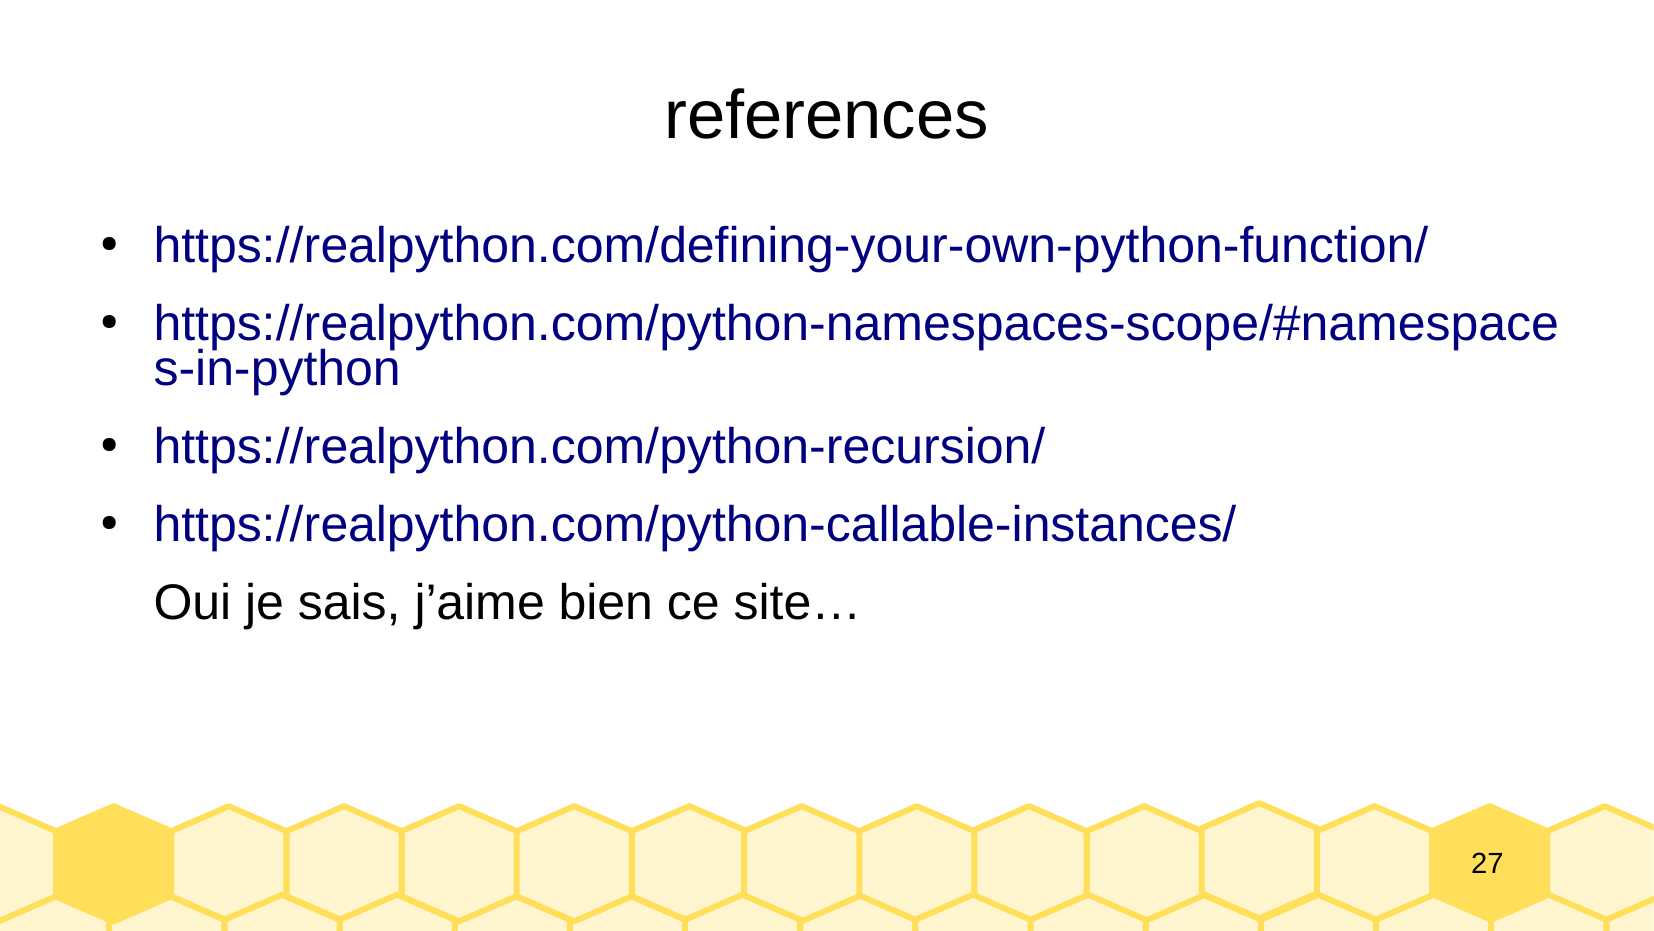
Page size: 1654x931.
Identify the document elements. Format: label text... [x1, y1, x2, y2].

title references [82, 37, 1571, 193]
list https://realpython.com/defining-your-own-python-function/ https://realpython.com/python-namespaces-scope/#namespaces-in-python https://realpython.com/python-recursion/ https://realpython.com/python-callable-instances/ Oui je sais, j’aime bien ce site… [82, 217, 1571, 758]
